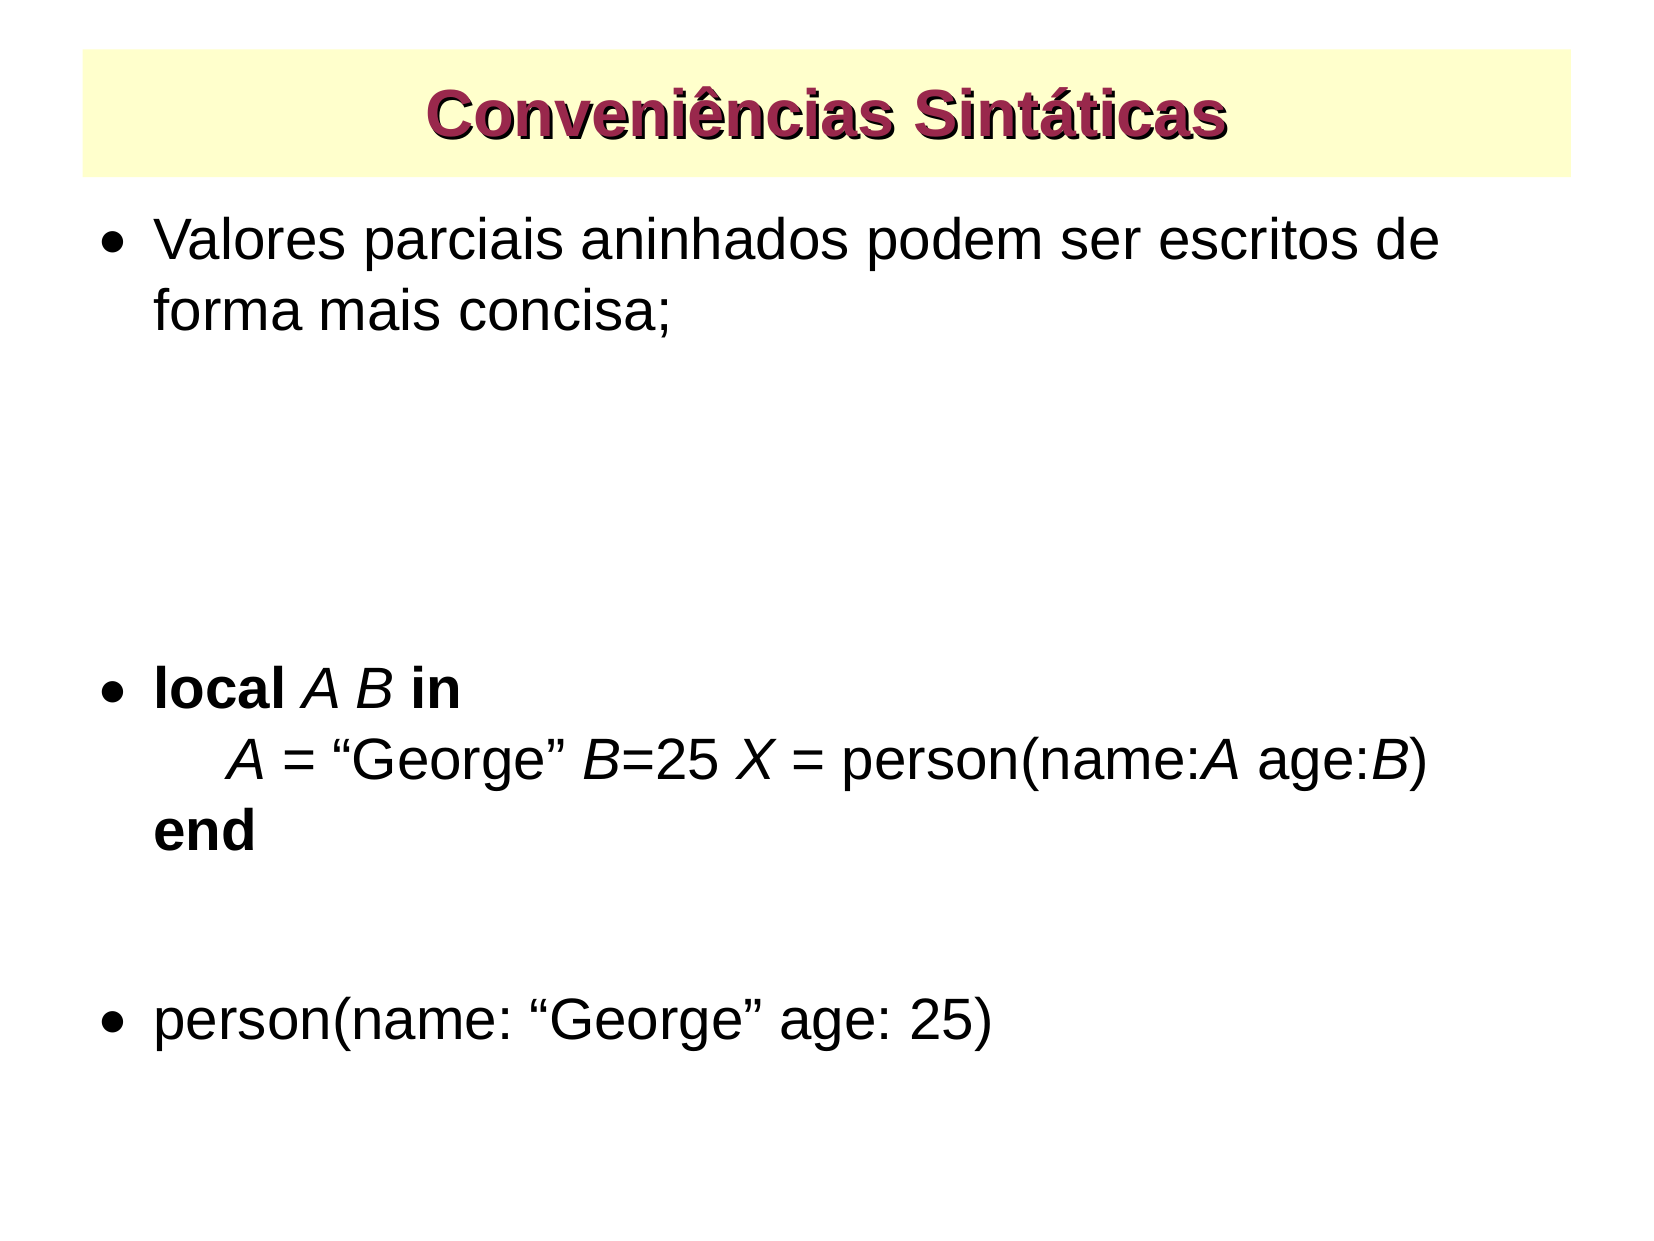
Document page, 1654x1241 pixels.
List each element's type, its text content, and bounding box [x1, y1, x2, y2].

list Valores parciais aninhados podem ser escritos de forma mais concisa; local A B in A = “George” B=25 X = person(name:A age:B) end person(name: “George” age: 25) [82, 206, 1571, 1137]
title Conveniências Sintáticas [82, 49, 1571, 178]
